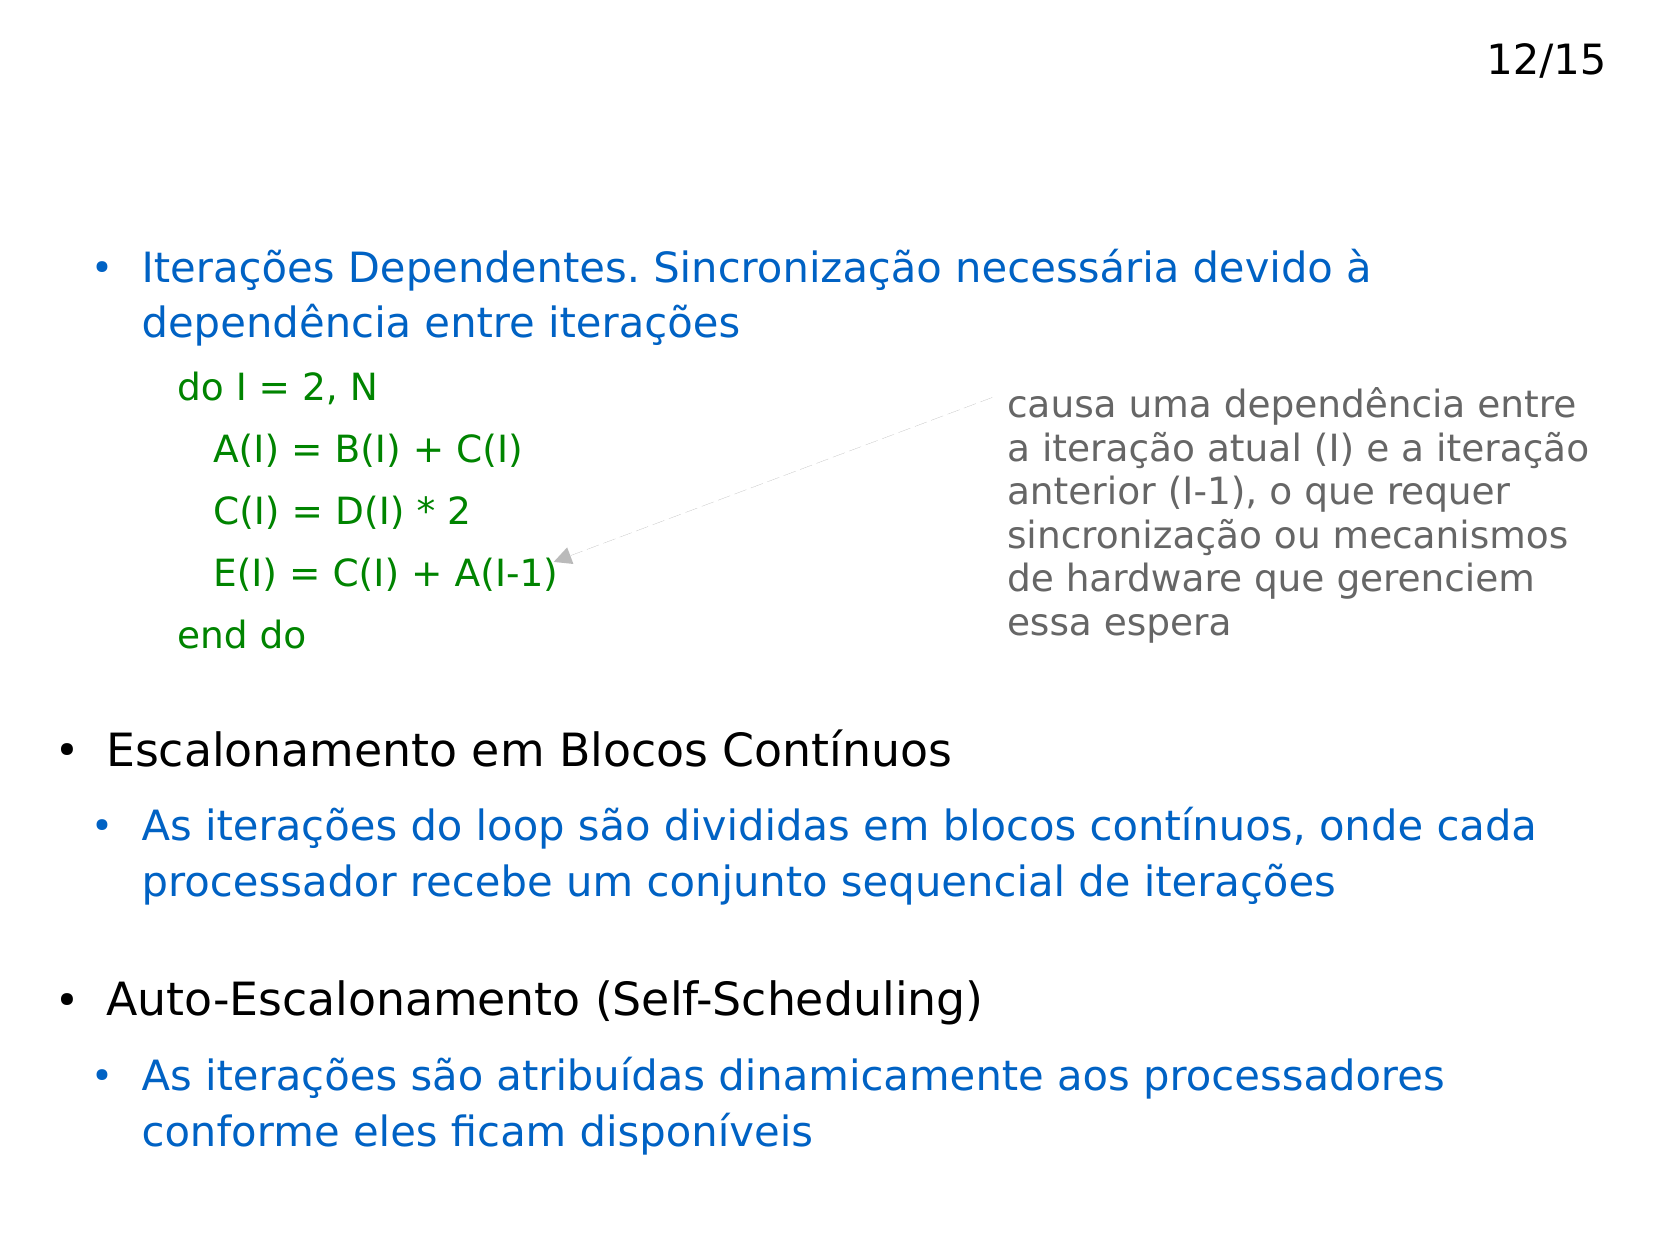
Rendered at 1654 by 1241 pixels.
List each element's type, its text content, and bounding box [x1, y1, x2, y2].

list Iterações Dependentes. Sincronização necessária devido à dependência entre iterações do I = 2, N A(I) = B(I) + C(I) C(I) = D(I) * 2 E(I) = C(I) + A(I-1) end do Escalonamento em Blocos Contínuos As iterações do loop são divididas em blocos contínuos, onde cada processador recebe um conjunto sequencial de iterações Auto-Escalonamento (Self-Scheduling) As iterações são atribuídas dinamicamente aos processadores conforme eles ficam disponíveis [59, 236, 1595, 1211]
text_box causa uma dependência entre a iteração atual (I) e a iteração anterior (I-1), o que requer sincronização ou mecanismos de hardware que gerenciem essa espera [992, 375, 1618, 675]
